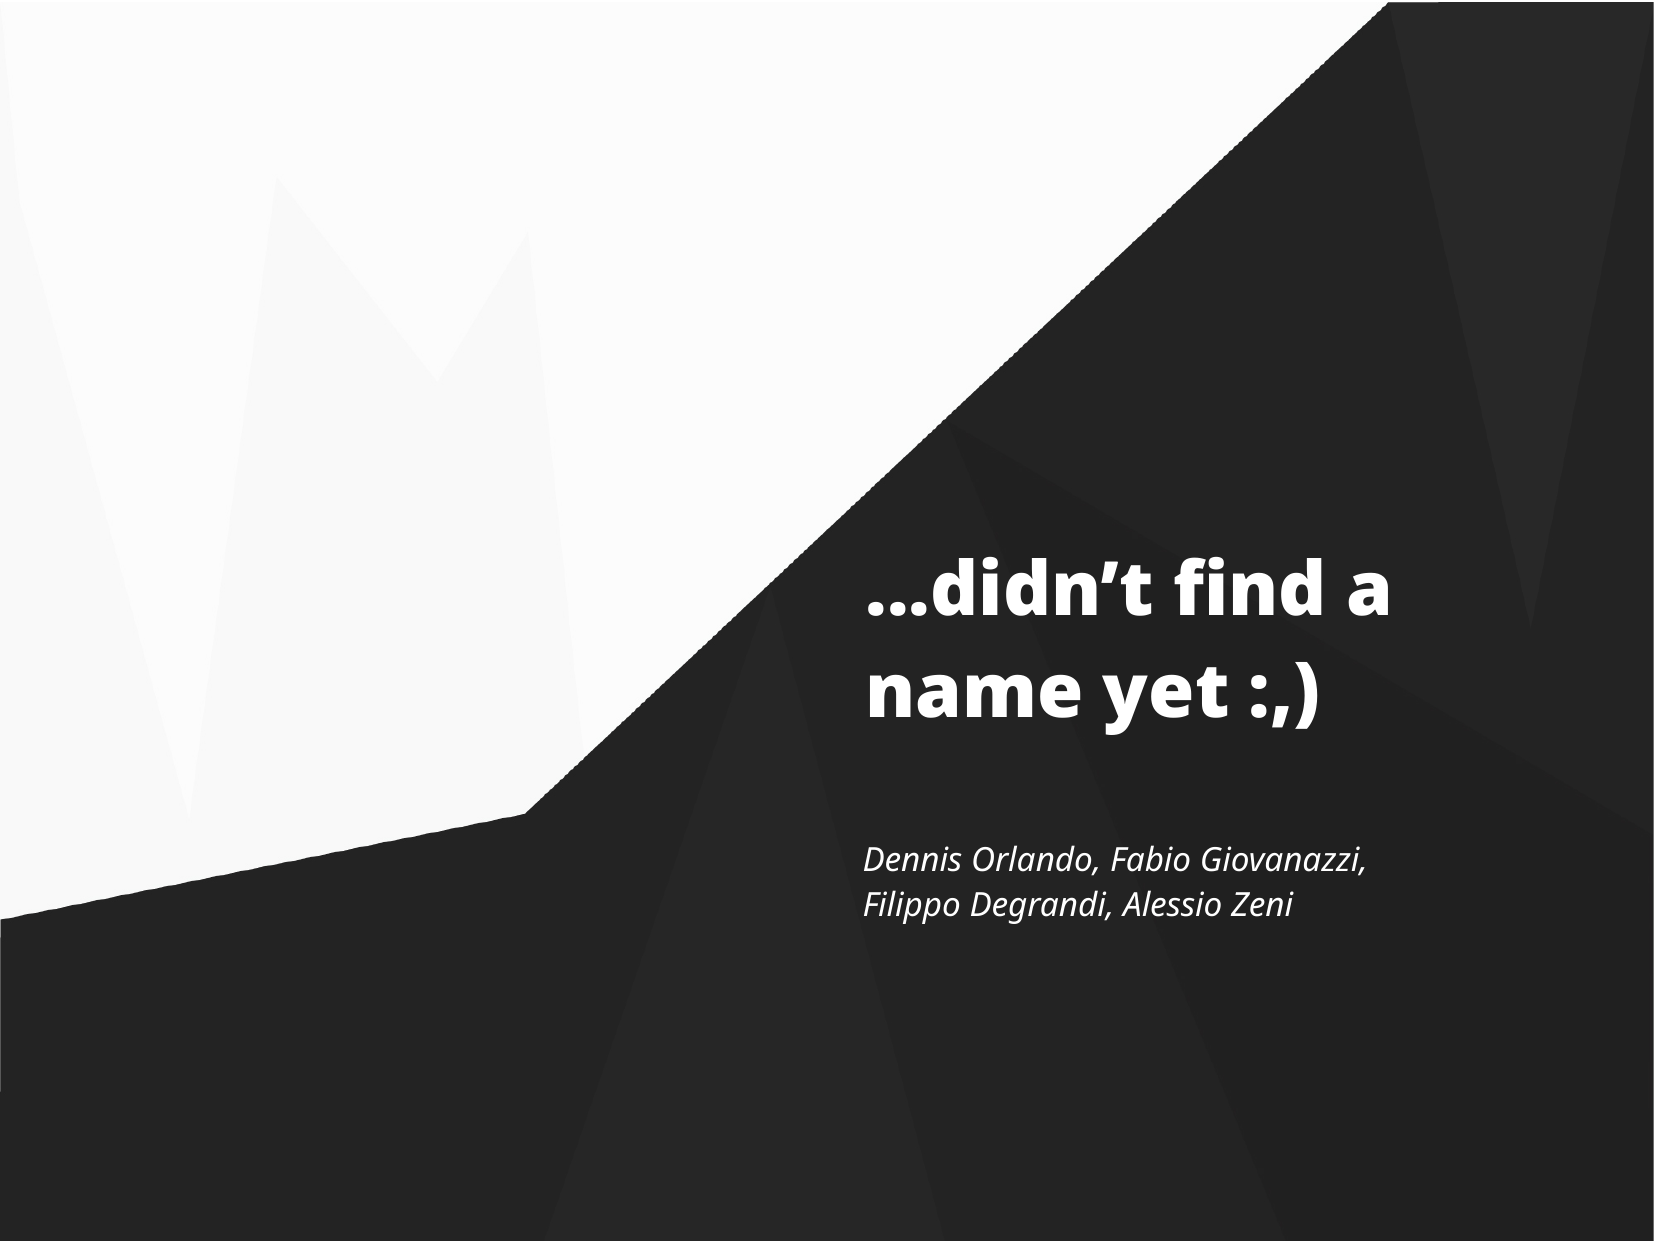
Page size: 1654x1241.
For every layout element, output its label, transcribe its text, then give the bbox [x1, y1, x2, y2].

picture [0, 2, 1654, 1241]
title ...didn’t find a name yet :,) [865, 483, 1613, 791]
subtitle Dennis Orlando, Fabio Giovanazzi, Filippo Degrandi, Alessio Zeni [862, 825, 1470, 938]
